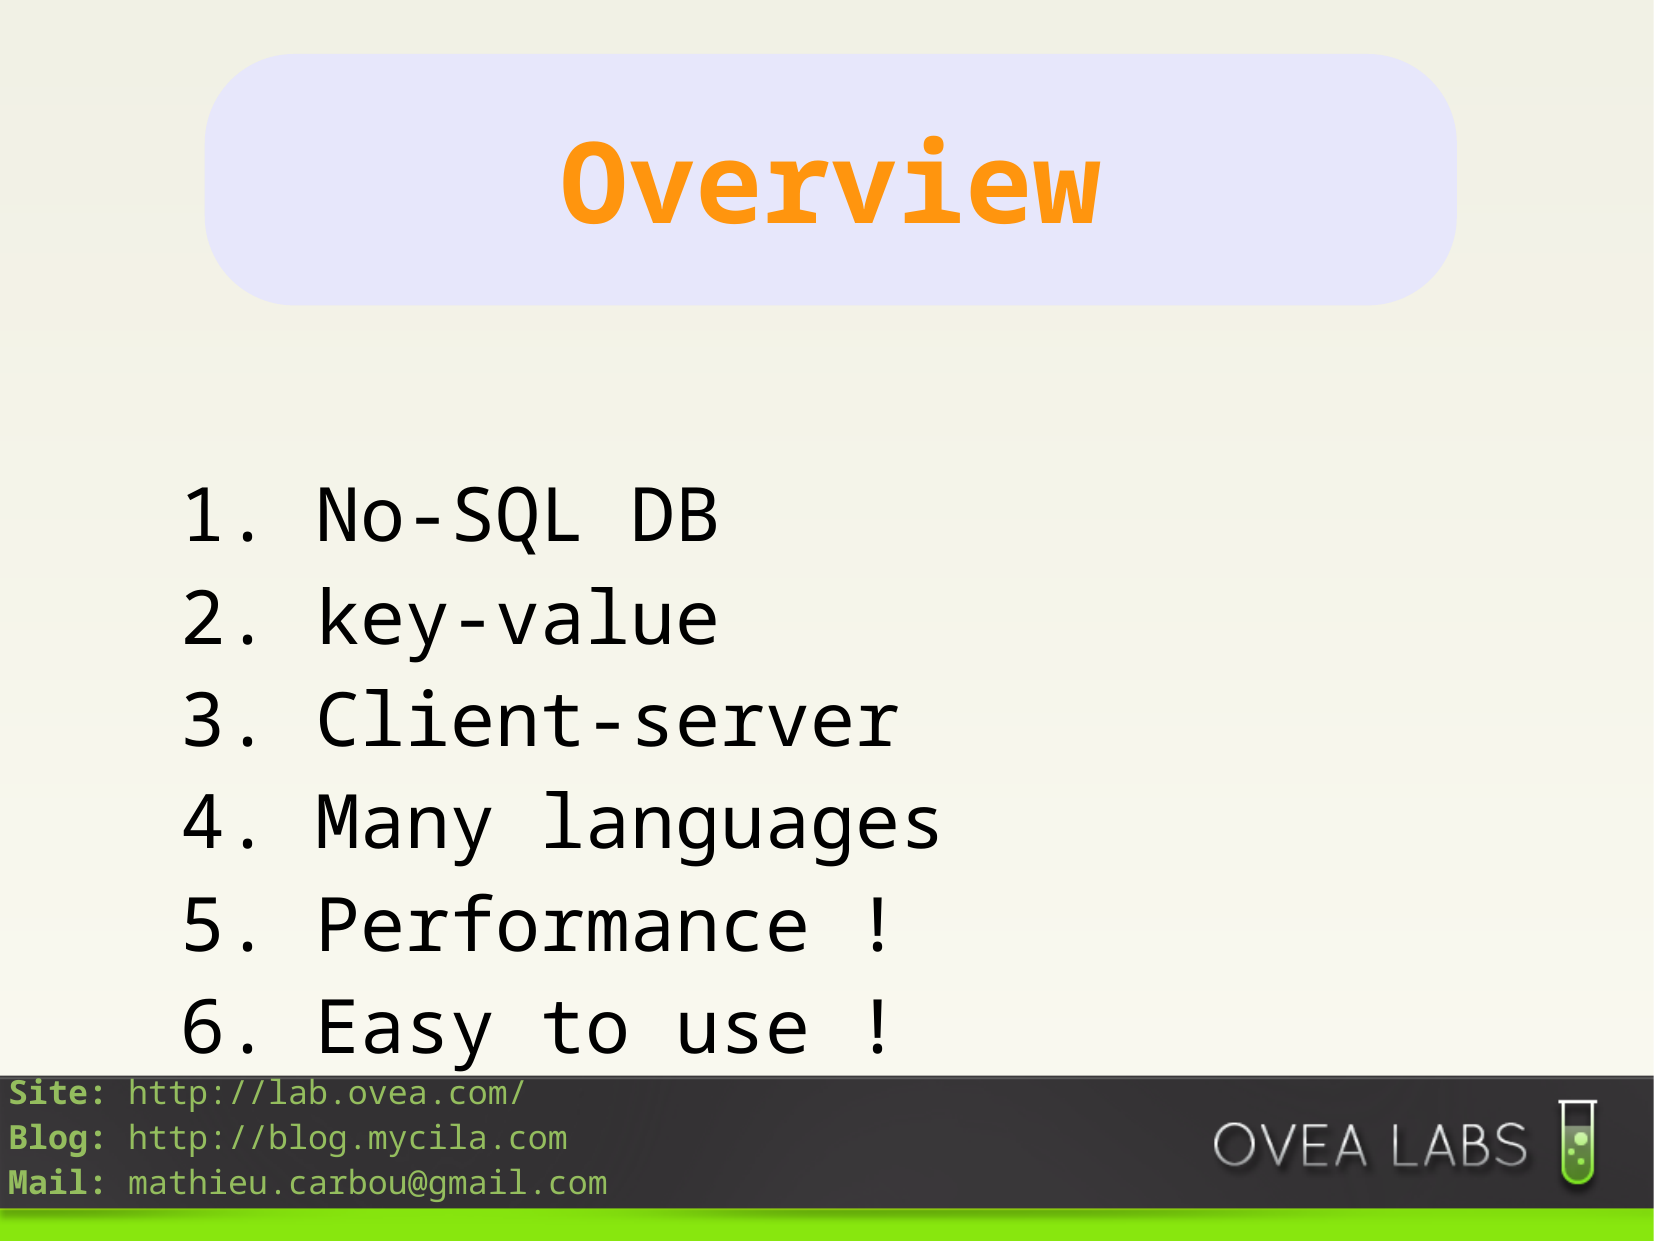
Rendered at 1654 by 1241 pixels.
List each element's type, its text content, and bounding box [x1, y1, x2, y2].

text_box Overview [204, 53, 1457, 306]
picture [0, 0, 1654, 1241]
text_box No-SQL DB key-value Client-server Many languages Performance ! Easy to use ! [165, 454, 1517, 976]
